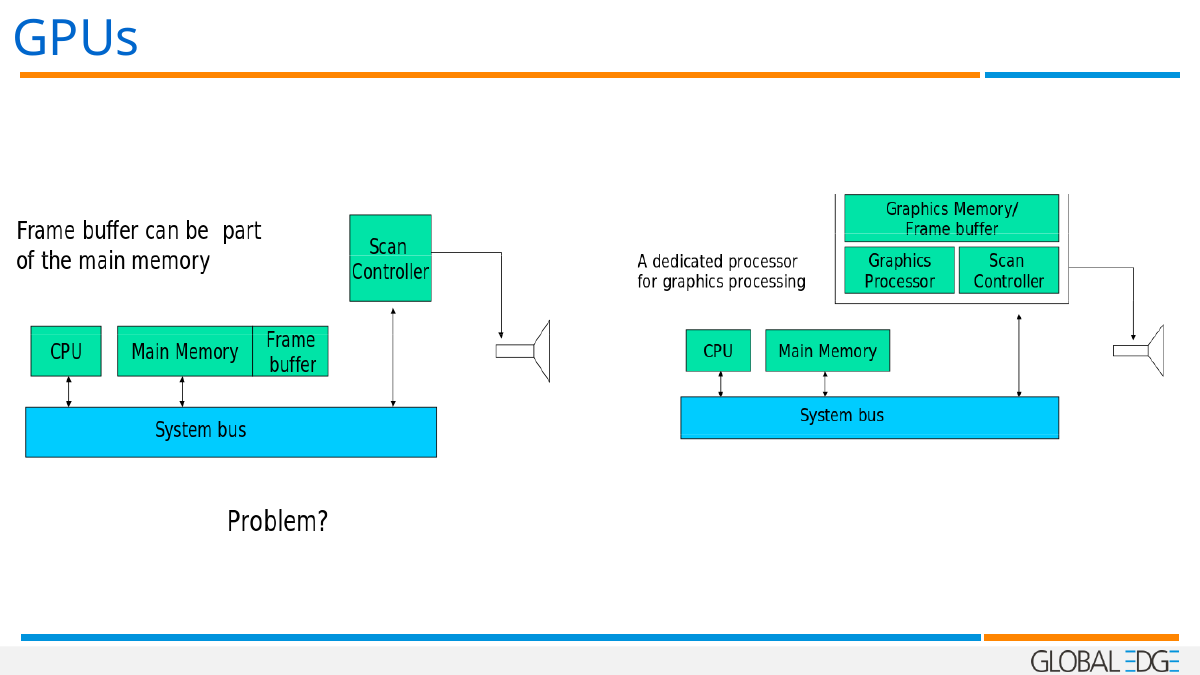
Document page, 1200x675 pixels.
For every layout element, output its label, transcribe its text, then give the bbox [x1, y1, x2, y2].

title GPUs [12, 6, 1088, 66]
picture [637, 194, 1182, 449]
picture [1031, 650, 1179, 672]
picture [5, 212, 597, 556]
